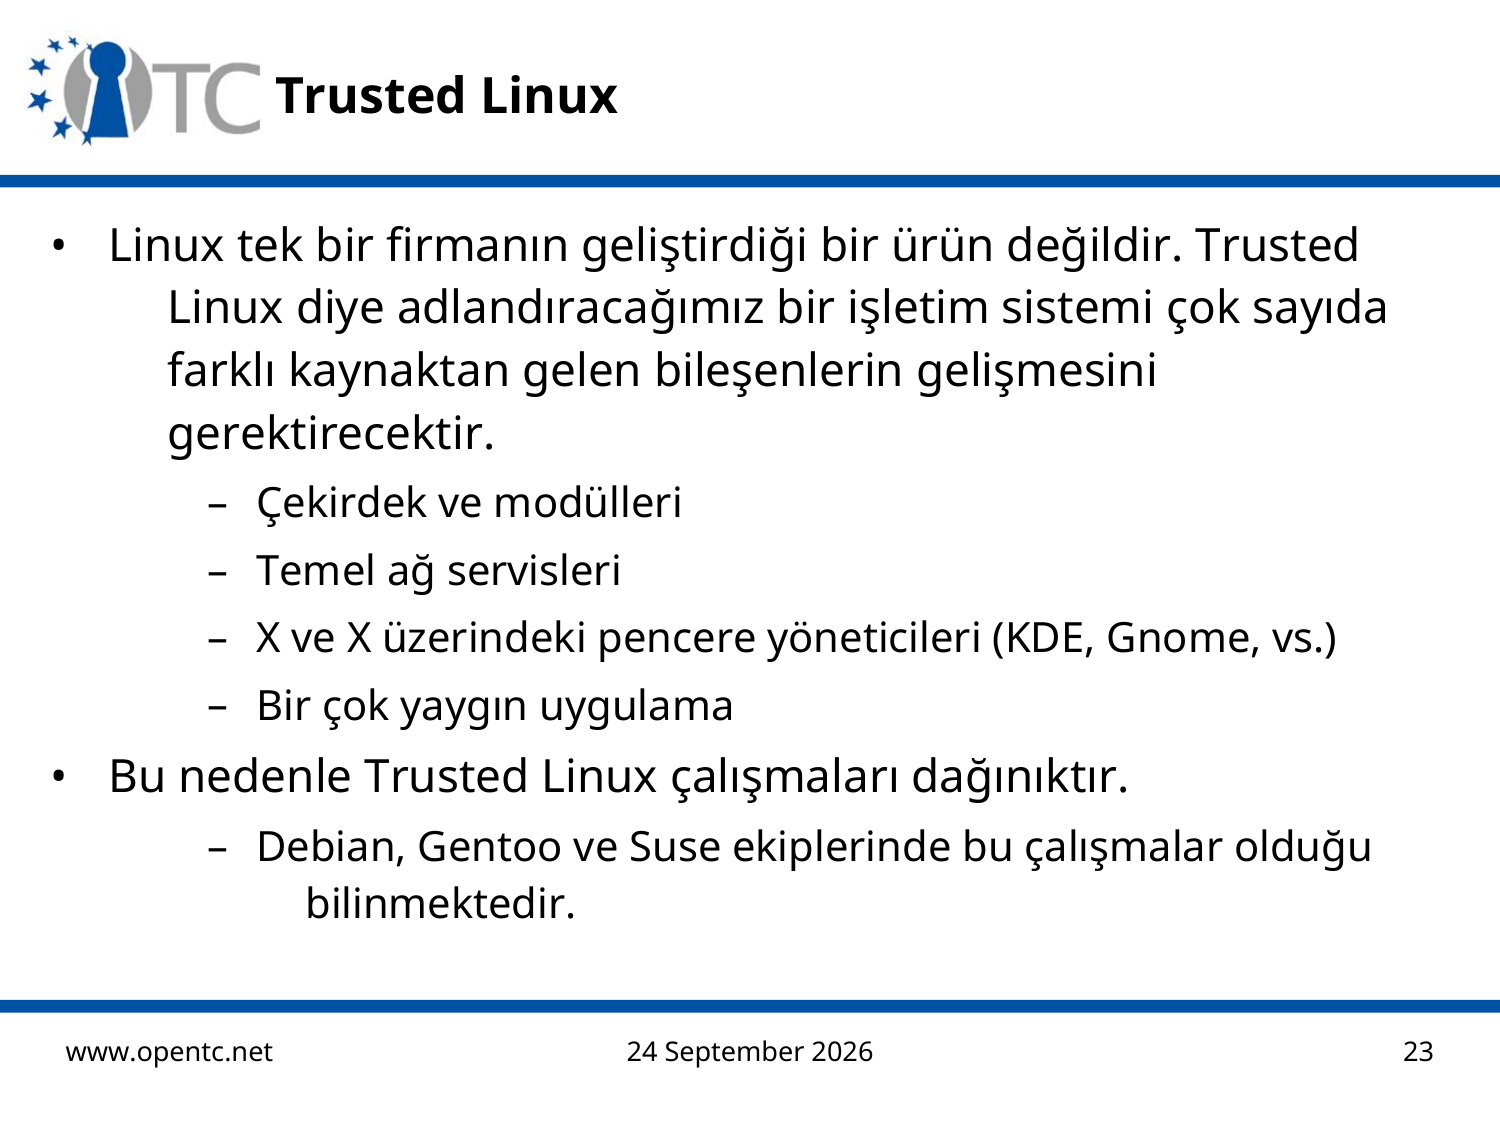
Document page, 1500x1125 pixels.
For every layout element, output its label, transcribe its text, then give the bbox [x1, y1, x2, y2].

title Trusted Linux [275, 7, 1450, 181]
picture [24, 30, 263, 150]
list Linux tek bir firmanın geliştirdiği bir ürün değildir. Trusted Linux diye adlandıracağımız bir işletim sistemi çok sayıda farklı kaynaktan gelen bileşenlerin gelişmesini gerektirecektir. Çekirdek ve modülleri Temel ağ servisleri X ve X üzerindeki pencere yöneticileri (KDE, Gnome, vs.) Bir çok yaygın uygulama Bu nedenle Trusted Linux çalışmaları dağınıktır. Debian, Gentoo ve Suse ekiplerinde bu çalışmalar olduğu bilinmektedir. [50, 212, 1450, 888]
